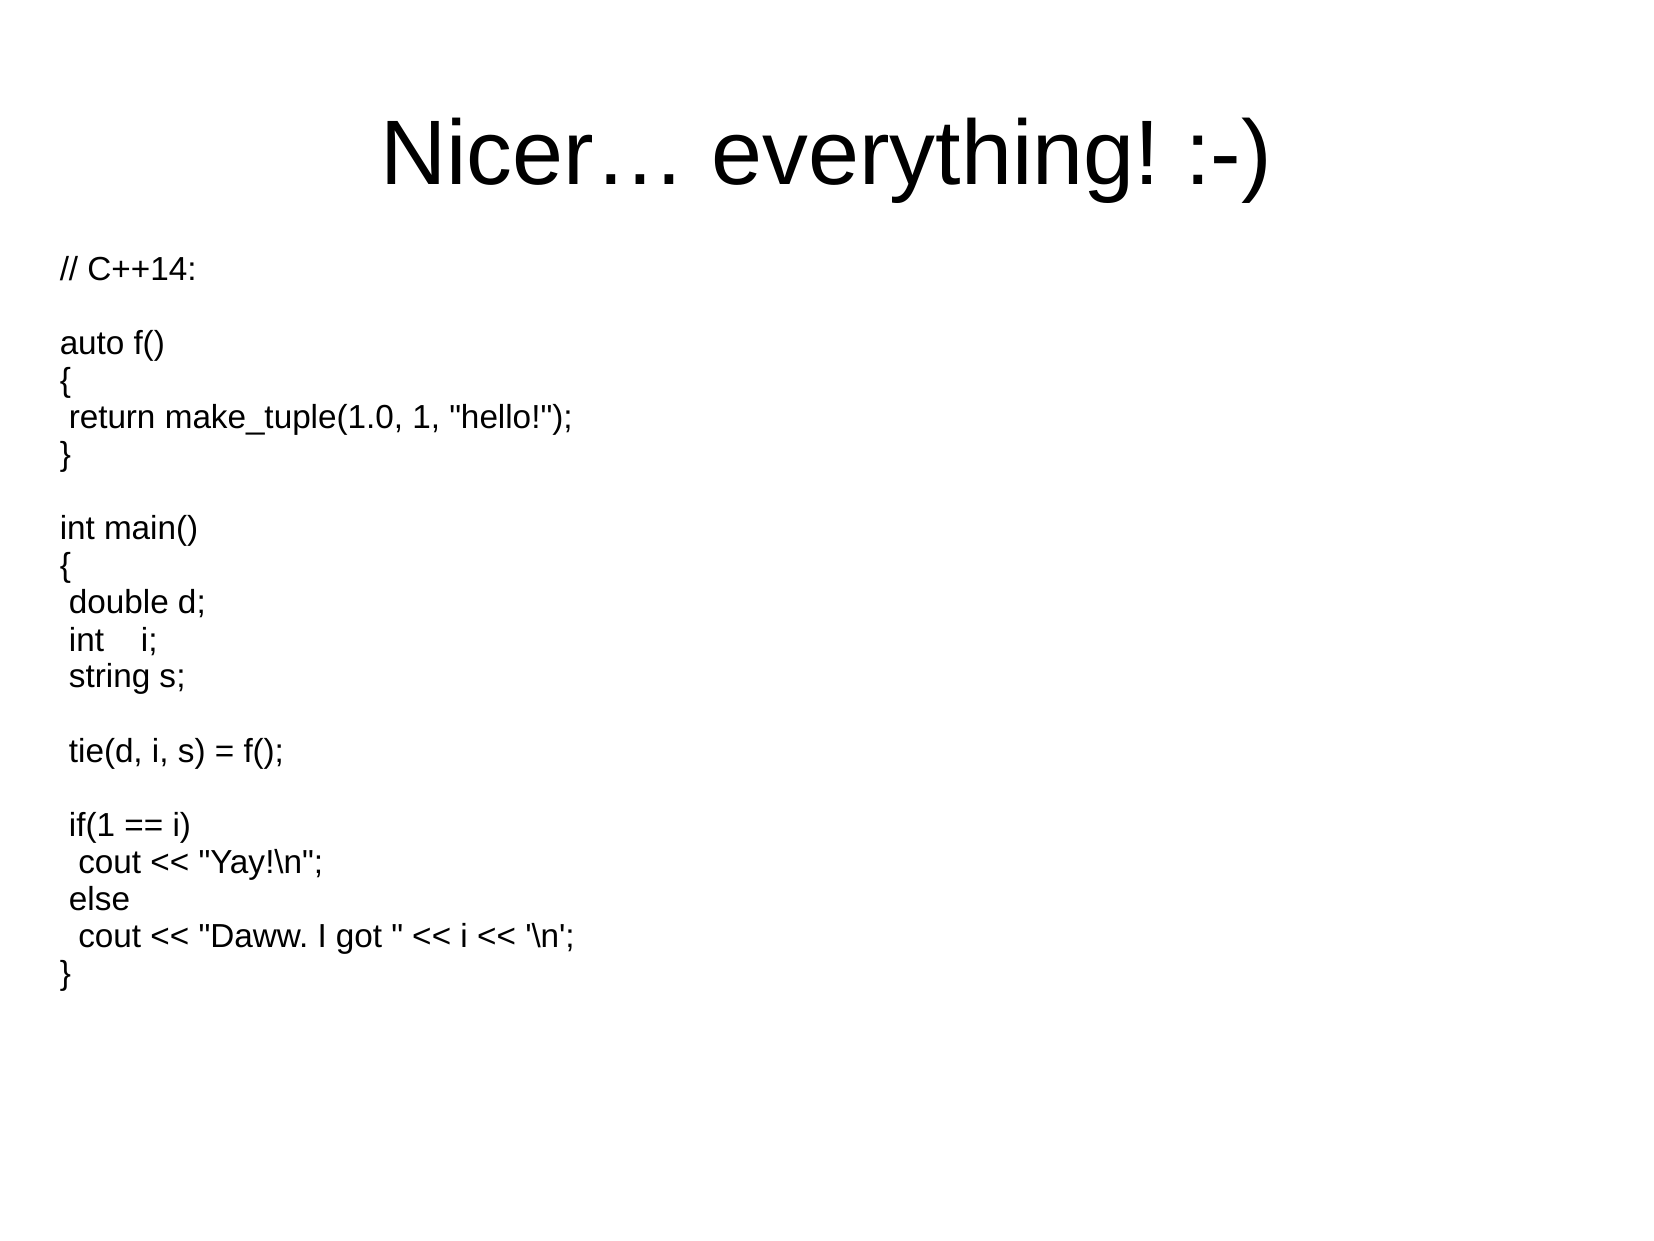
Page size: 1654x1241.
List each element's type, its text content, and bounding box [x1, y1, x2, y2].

text_box // C++14: auto f() { return make_tuple(1.0, 1, "hello!"); } int main() { double d; int i; string s; tie(d, i, s) = f(); if(1 == i) cout << "Yay!\n"; else cout << "Daww. I got " << i << '\n'; } [45, 243, 590, 1194]
title Nicer… everything! :-) [82, 49, 1571, 257]
